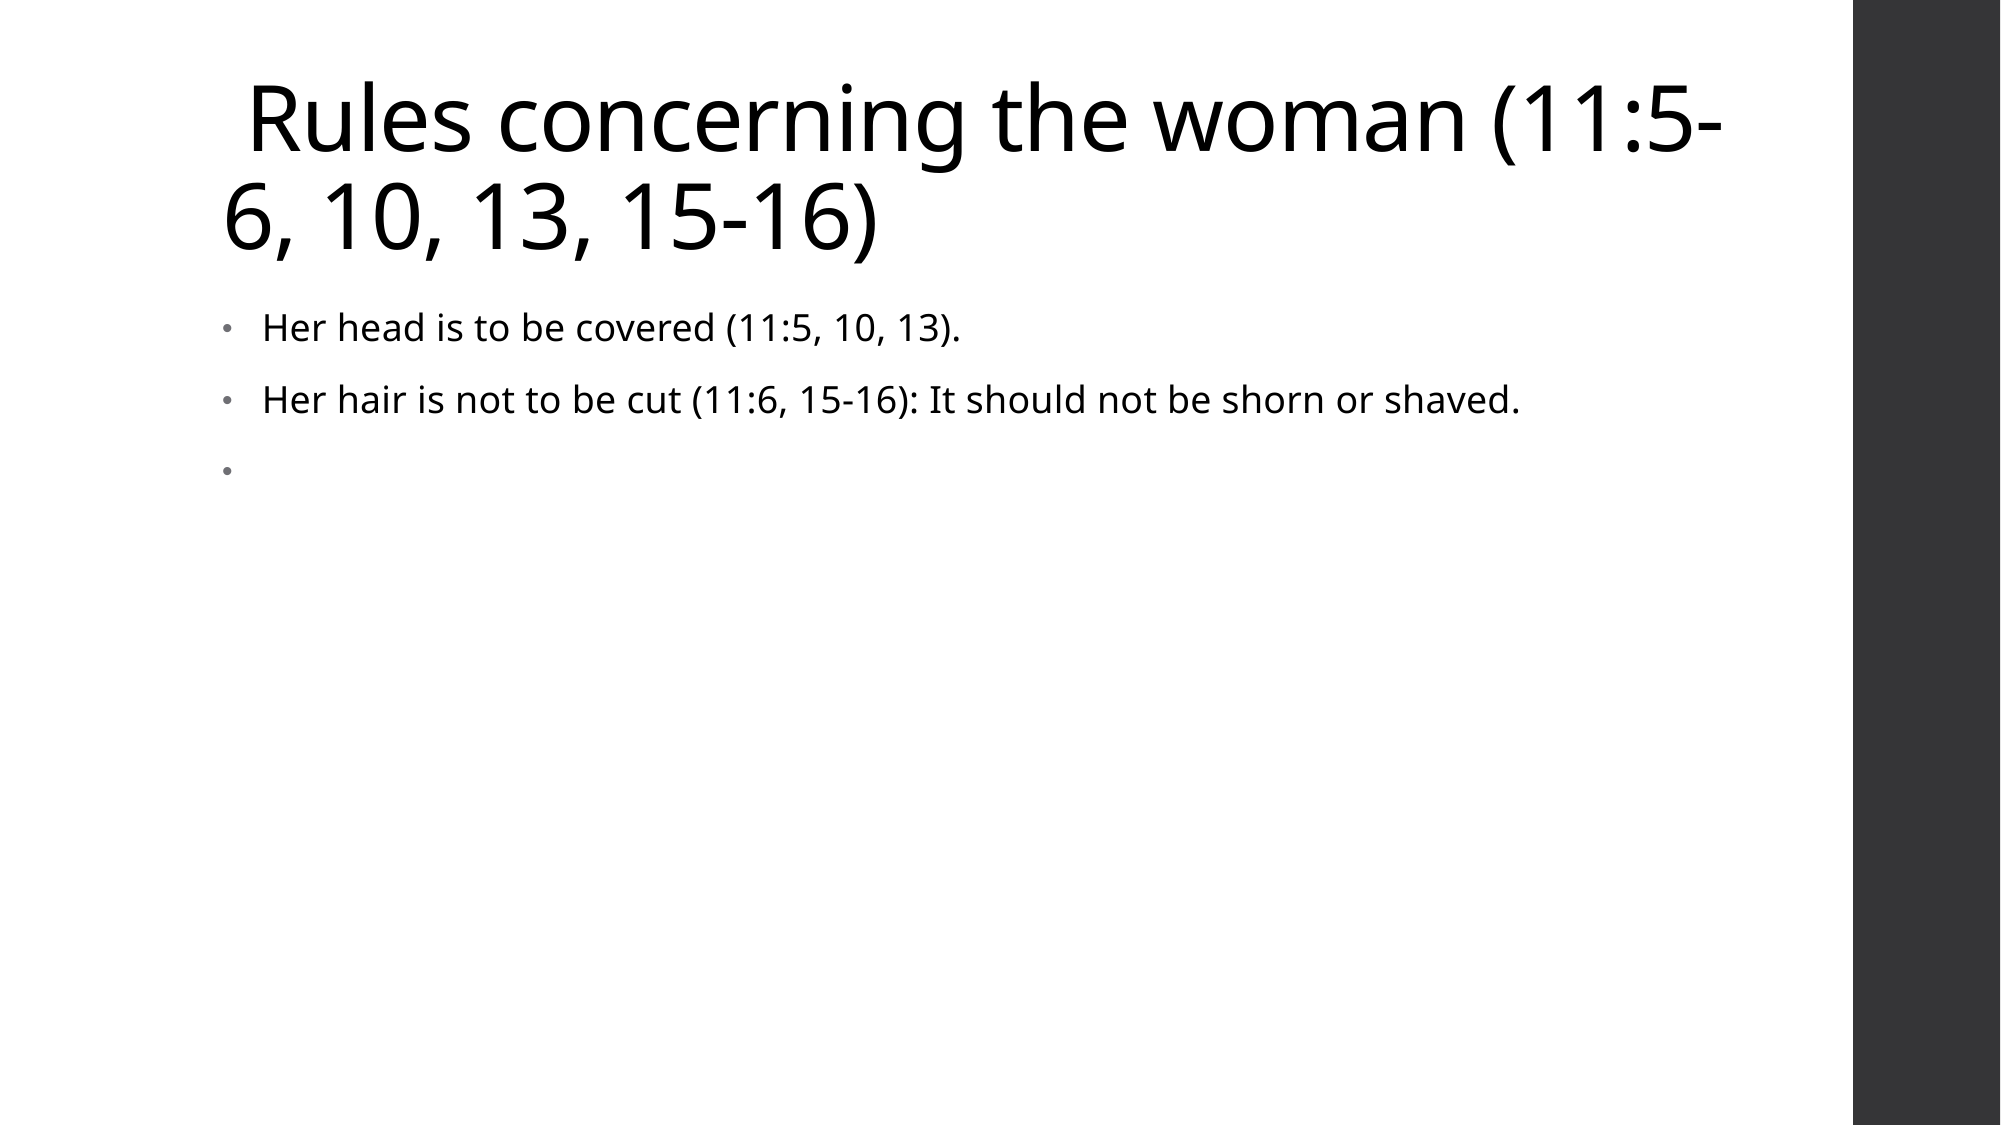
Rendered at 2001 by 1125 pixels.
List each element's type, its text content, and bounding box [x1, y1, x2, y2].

title Rules concerning the woman (11:5-6, 10, 13, 15-16) [206, 60, 1797, 278]
list Her head is to be covered (11:5, 10, 13). Her hair is not to be cut (11:6, 15-16): It should not be shorn or shaved. [206, 299, 1617, 1014]
